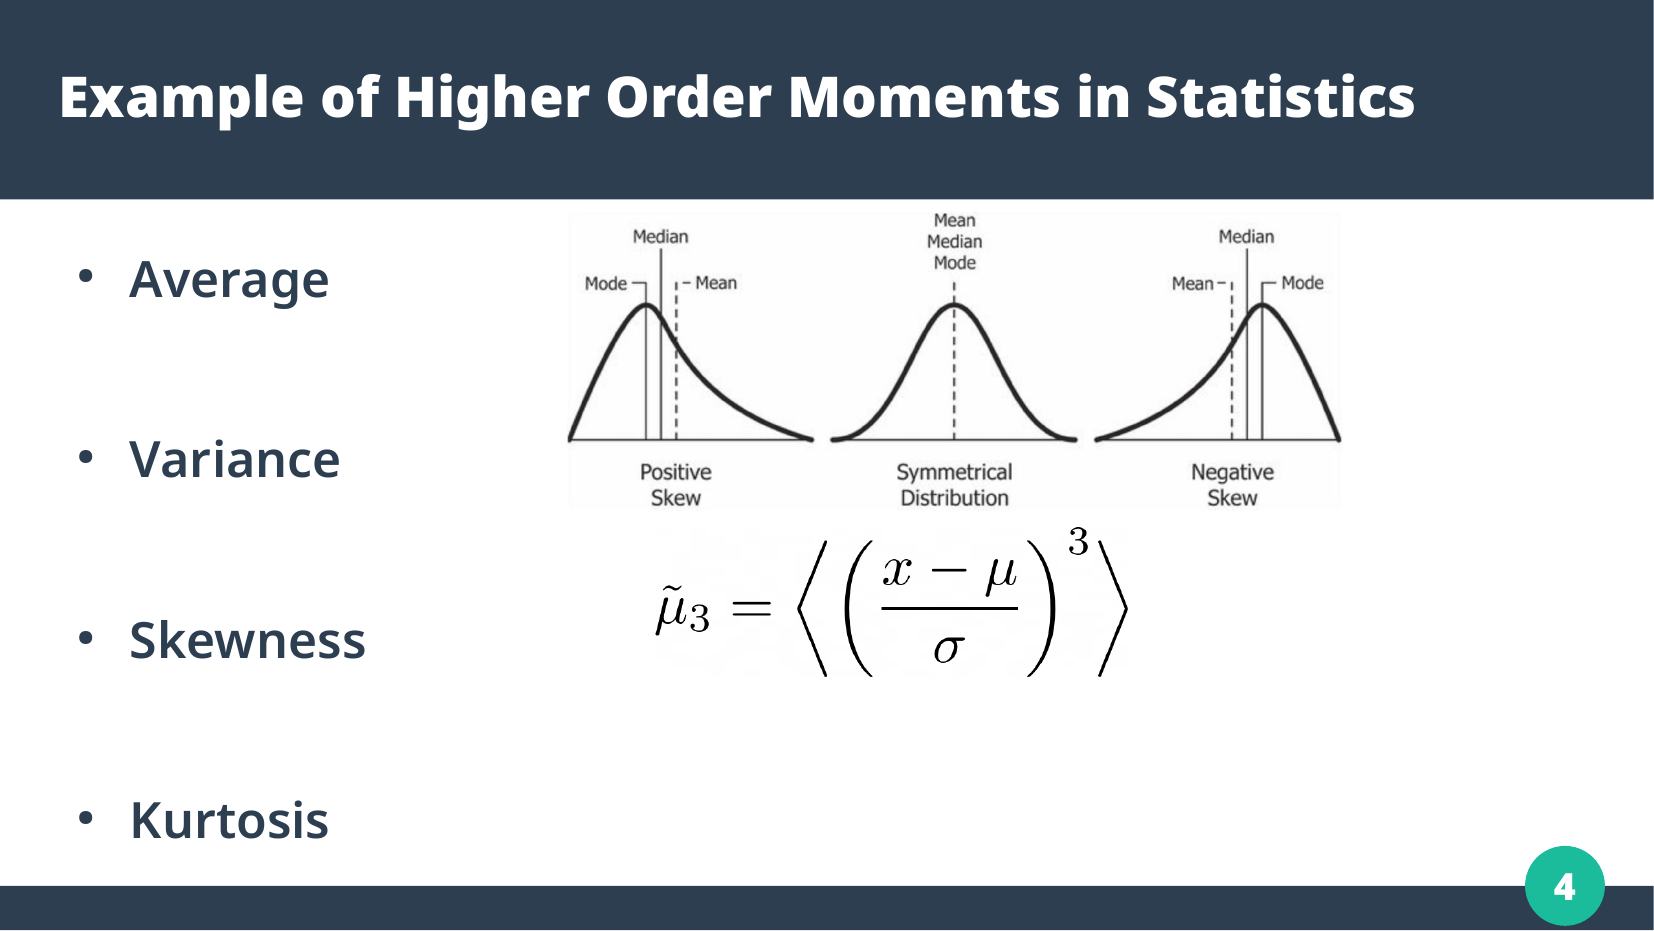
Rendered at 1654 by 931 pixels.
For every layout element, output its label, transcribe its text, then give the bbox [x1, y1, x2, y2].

title Example of Higher Order Moments in Statistics [59, 37, 1595, 156]
picture [655, 527, 1128, 677]
list Average Variance Skewness Kurtosis [59, 243, 1595, 864]
picture [550, 201, 1388, 518]
